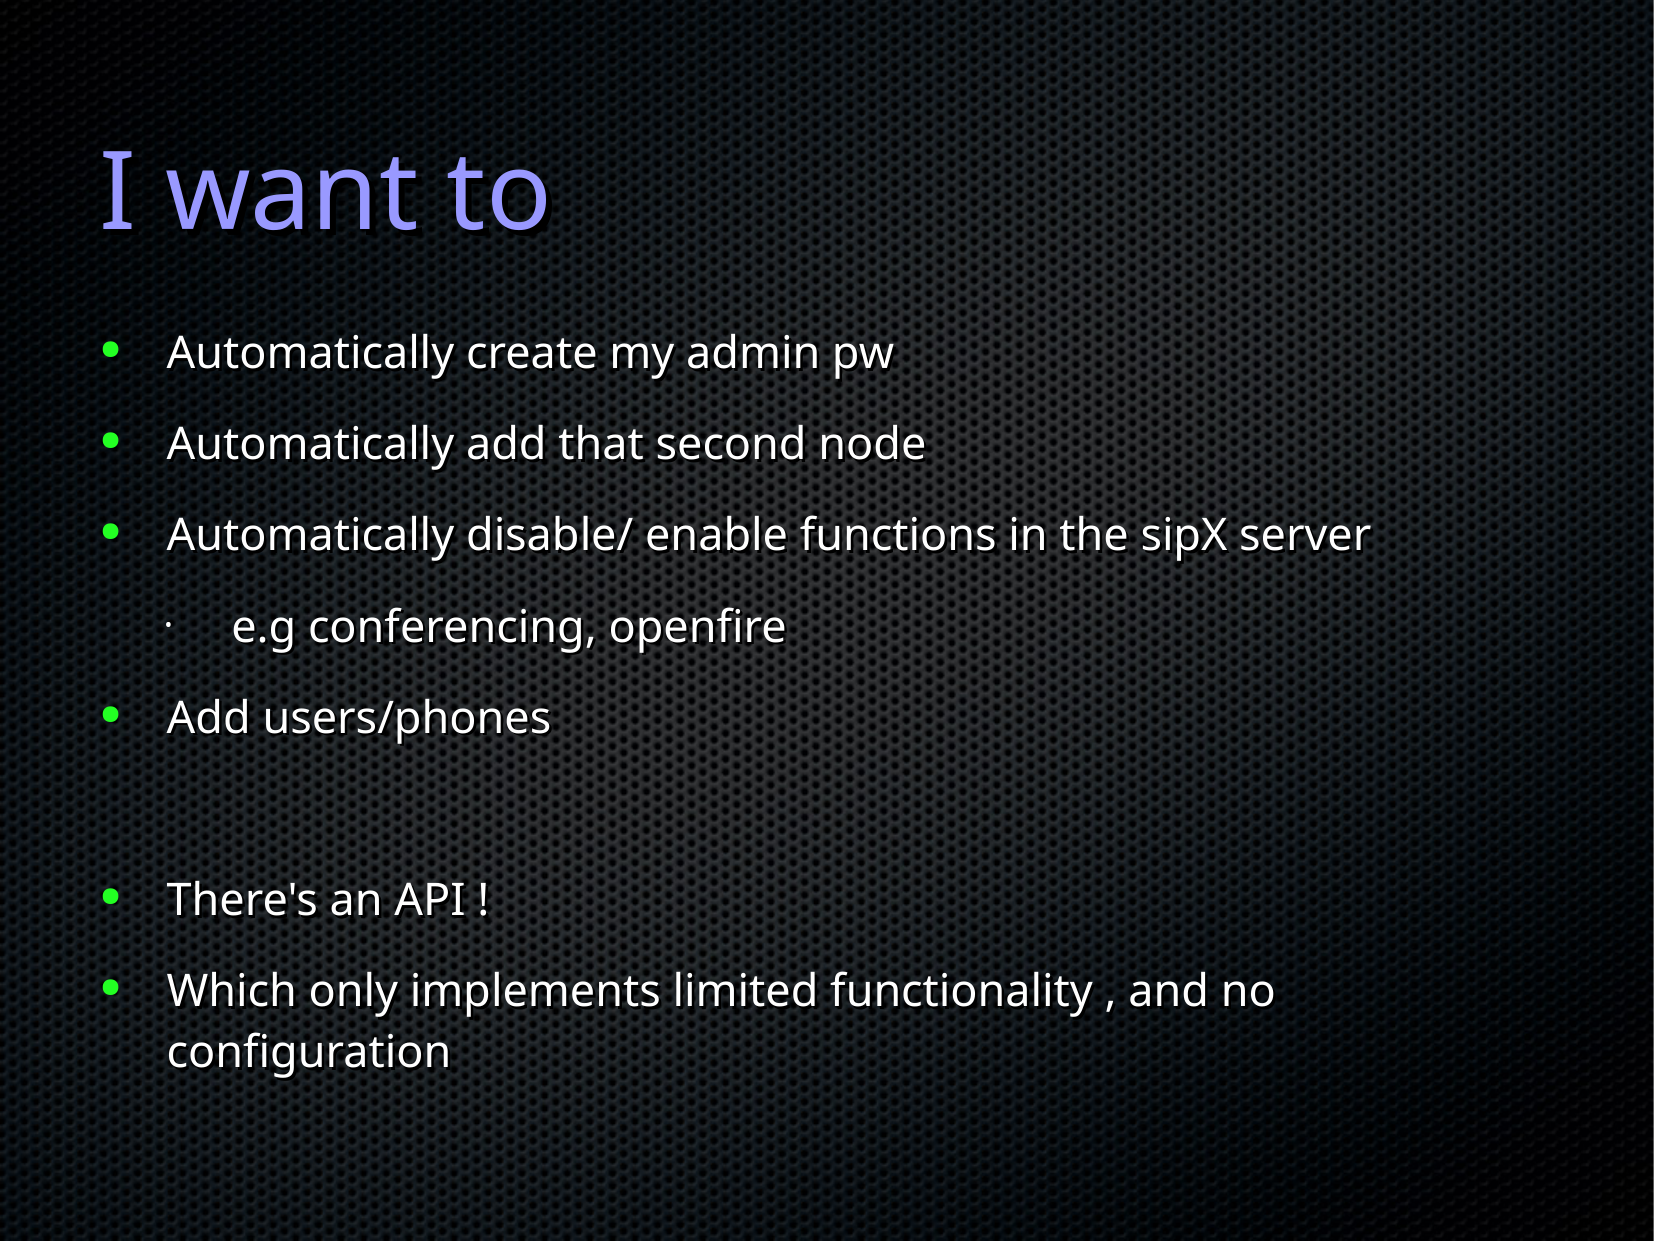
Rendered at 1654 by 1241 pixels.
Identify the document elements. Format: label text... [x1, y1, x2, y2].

title I want to [100, 32, 1554, 320]
list Automatically create my admin pw Automatically add that second node Automatically disable/ enable functions in the sipX server e.g conferencing, openfire Add users/phones There's an API ! Which only implements limited functionality , and no configuration [100, 320, 1554, 1191]
picture [0, 0, 1654, 1241]
